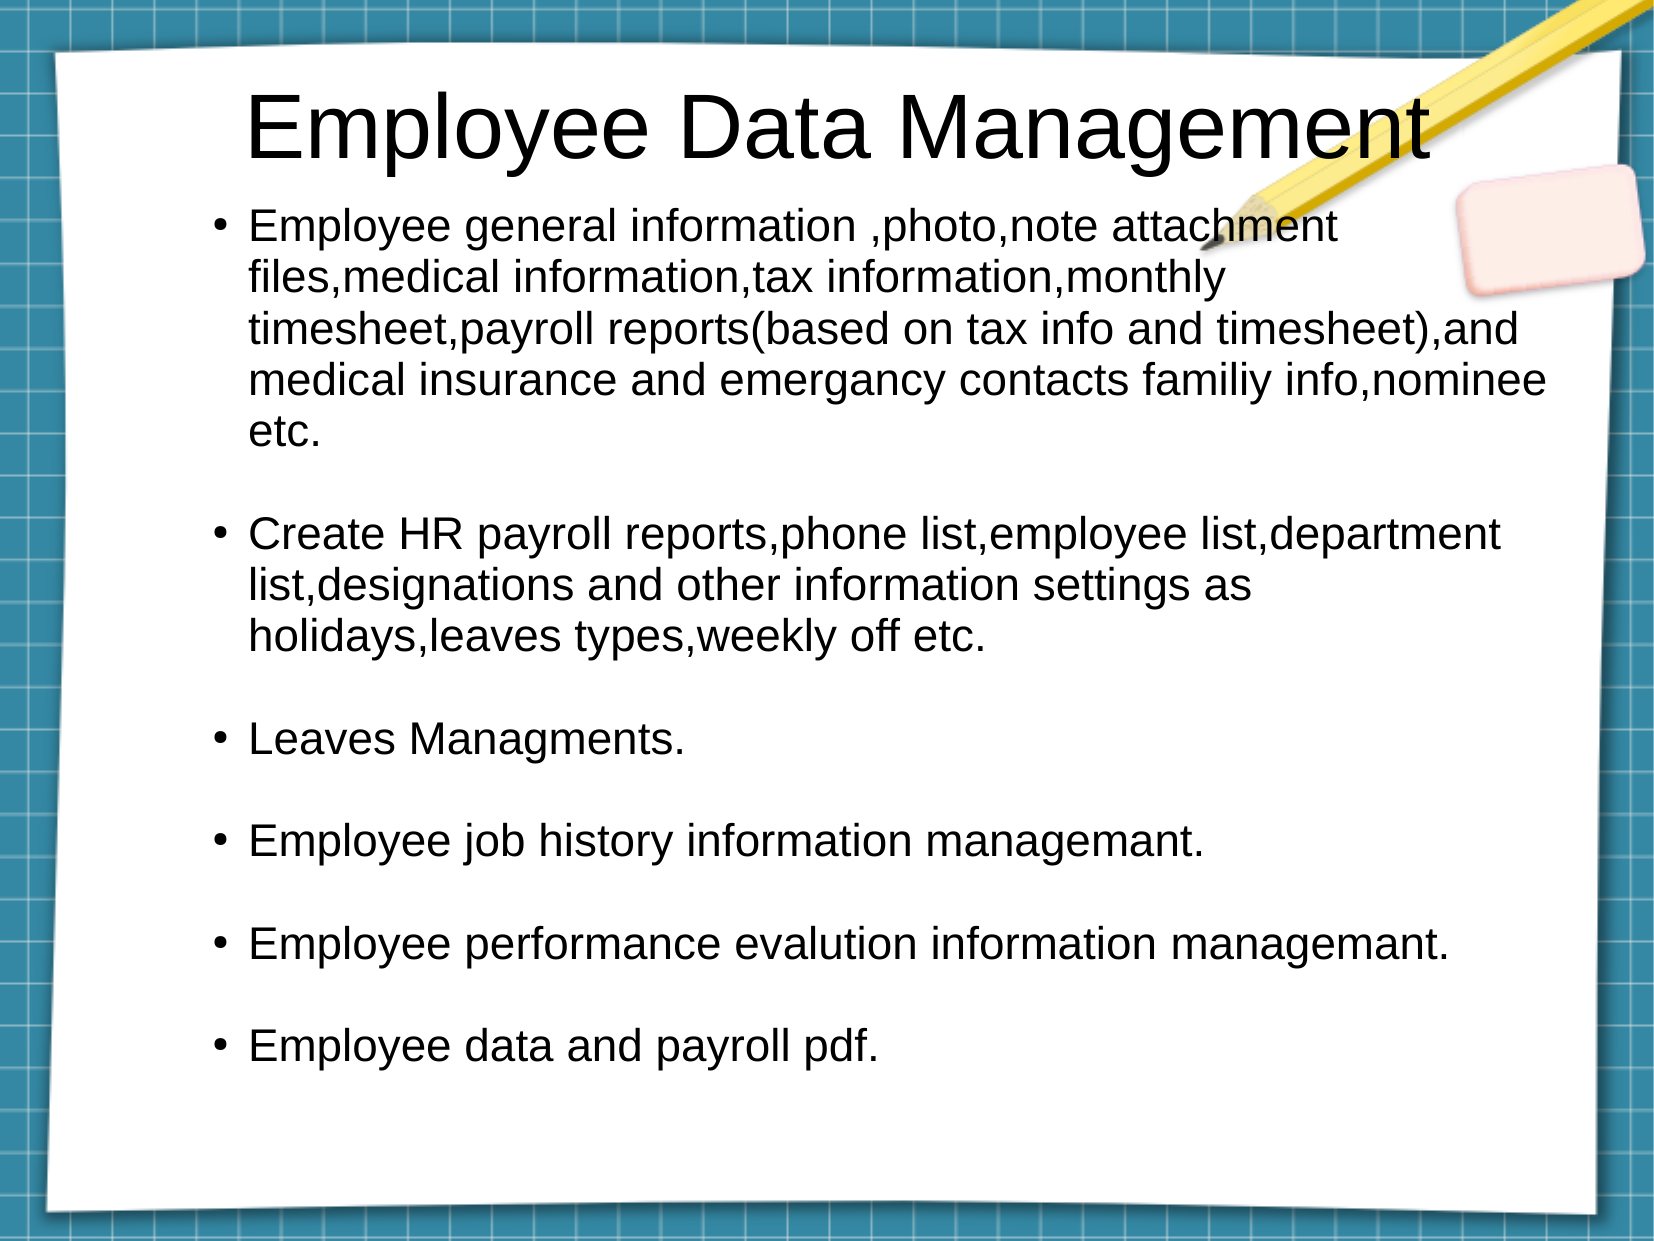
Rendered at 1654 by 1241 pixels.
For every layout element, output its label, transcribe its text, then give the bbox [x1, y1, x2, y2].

picture [0, 0, 1654, 1241]
title Employee Data Management [165, 70, 1512, 184]
subtitle Employee general information ,photo,note attachment files,medical information,tax information,monthly timesheet,payroll reports(based on tax info and timesheet),and medical insurance and emergancy contacts familiy info,nominee etc. Create HR payroll reports,phone list,employee list,department list,designations and other information settings as holidays,leaves types,weekly off etc. Leaves Managments. Employee job history information managemant. Employee performance evalution information managemant. Employee data and payroll pdf. [212, 129, 1560, 1193]
